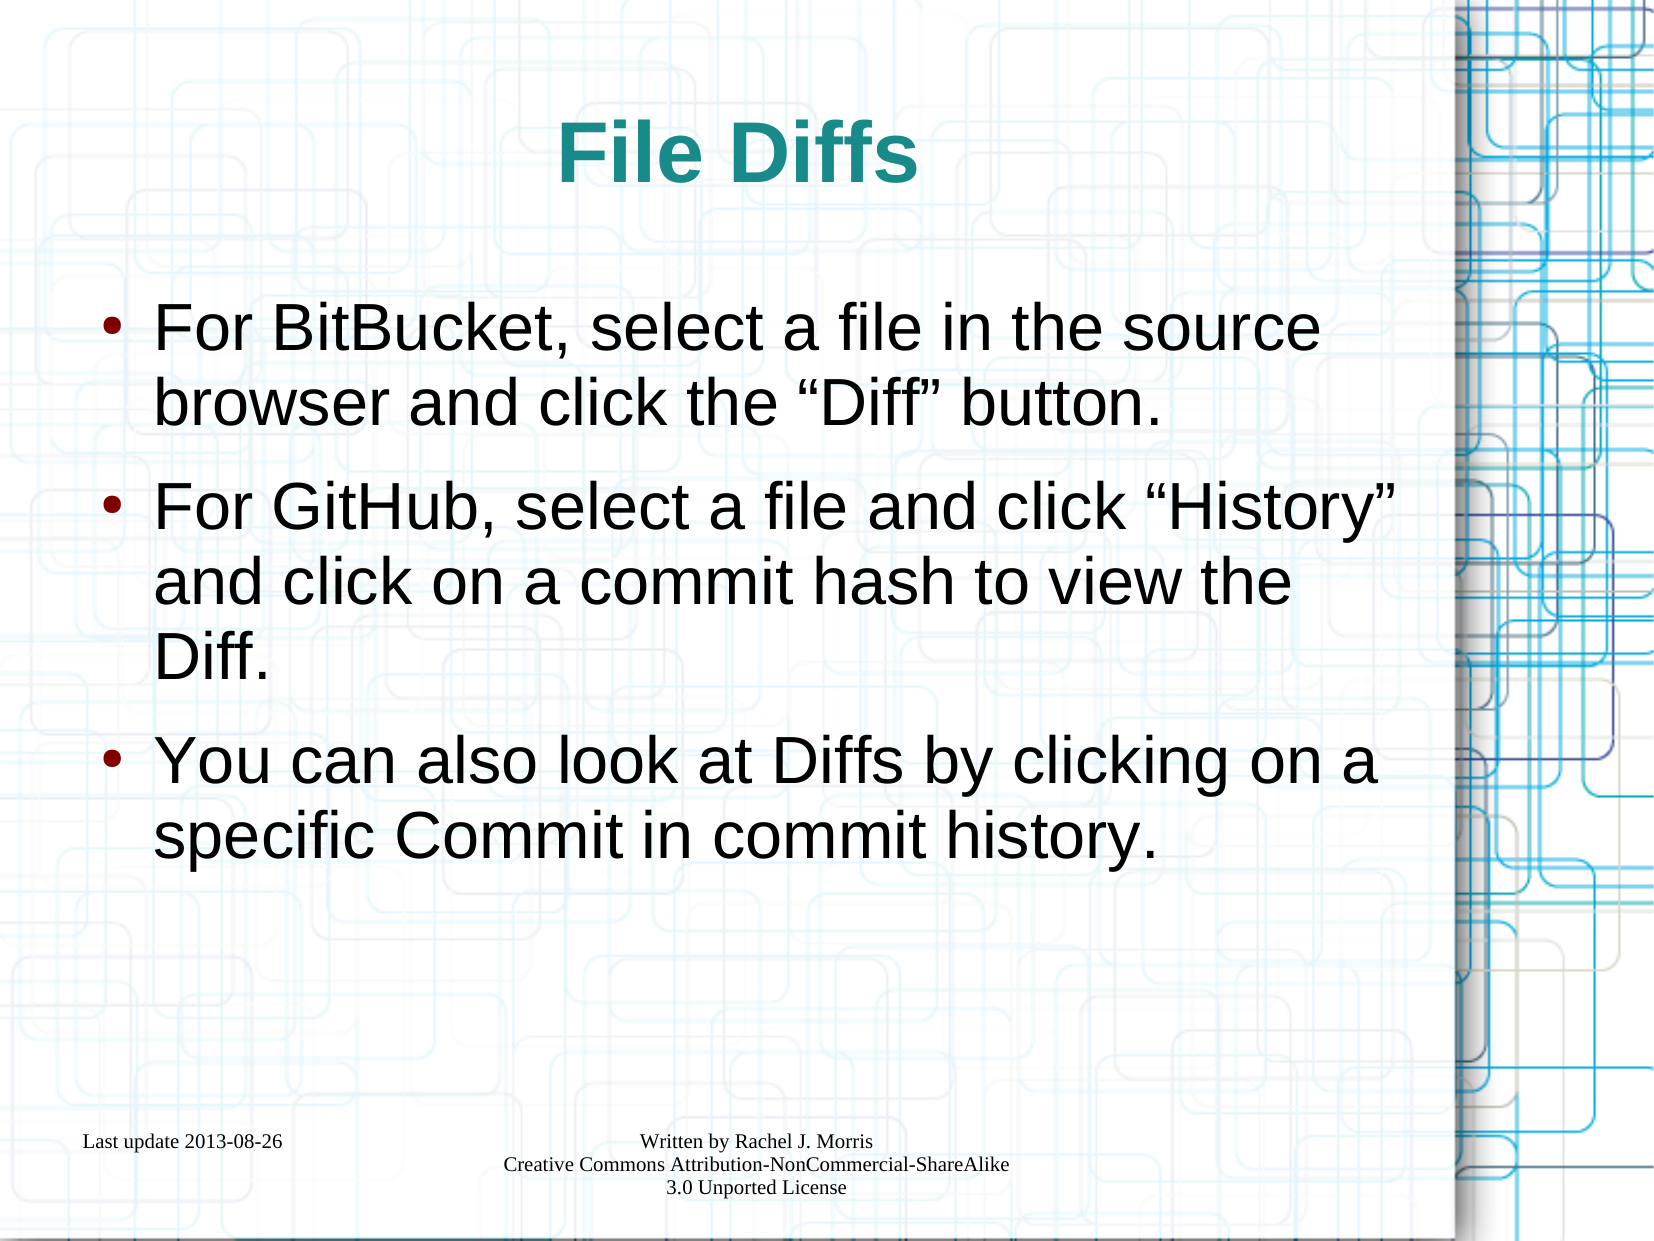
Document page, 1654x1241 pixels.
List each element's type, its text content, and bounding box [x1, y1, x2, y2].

list For BitBucket, select a file in the source browser and click the “Diff” button. For GitHub, select a file and click “History” and click on a commit hash to view the Diff. You can also look at Diffs by clicking on a specific Commit in commit history. [82, 290, 1418, 1010]
picture [0, 0, 1654, 1241]
title File Diffs [59, 49, 1418, 257]
